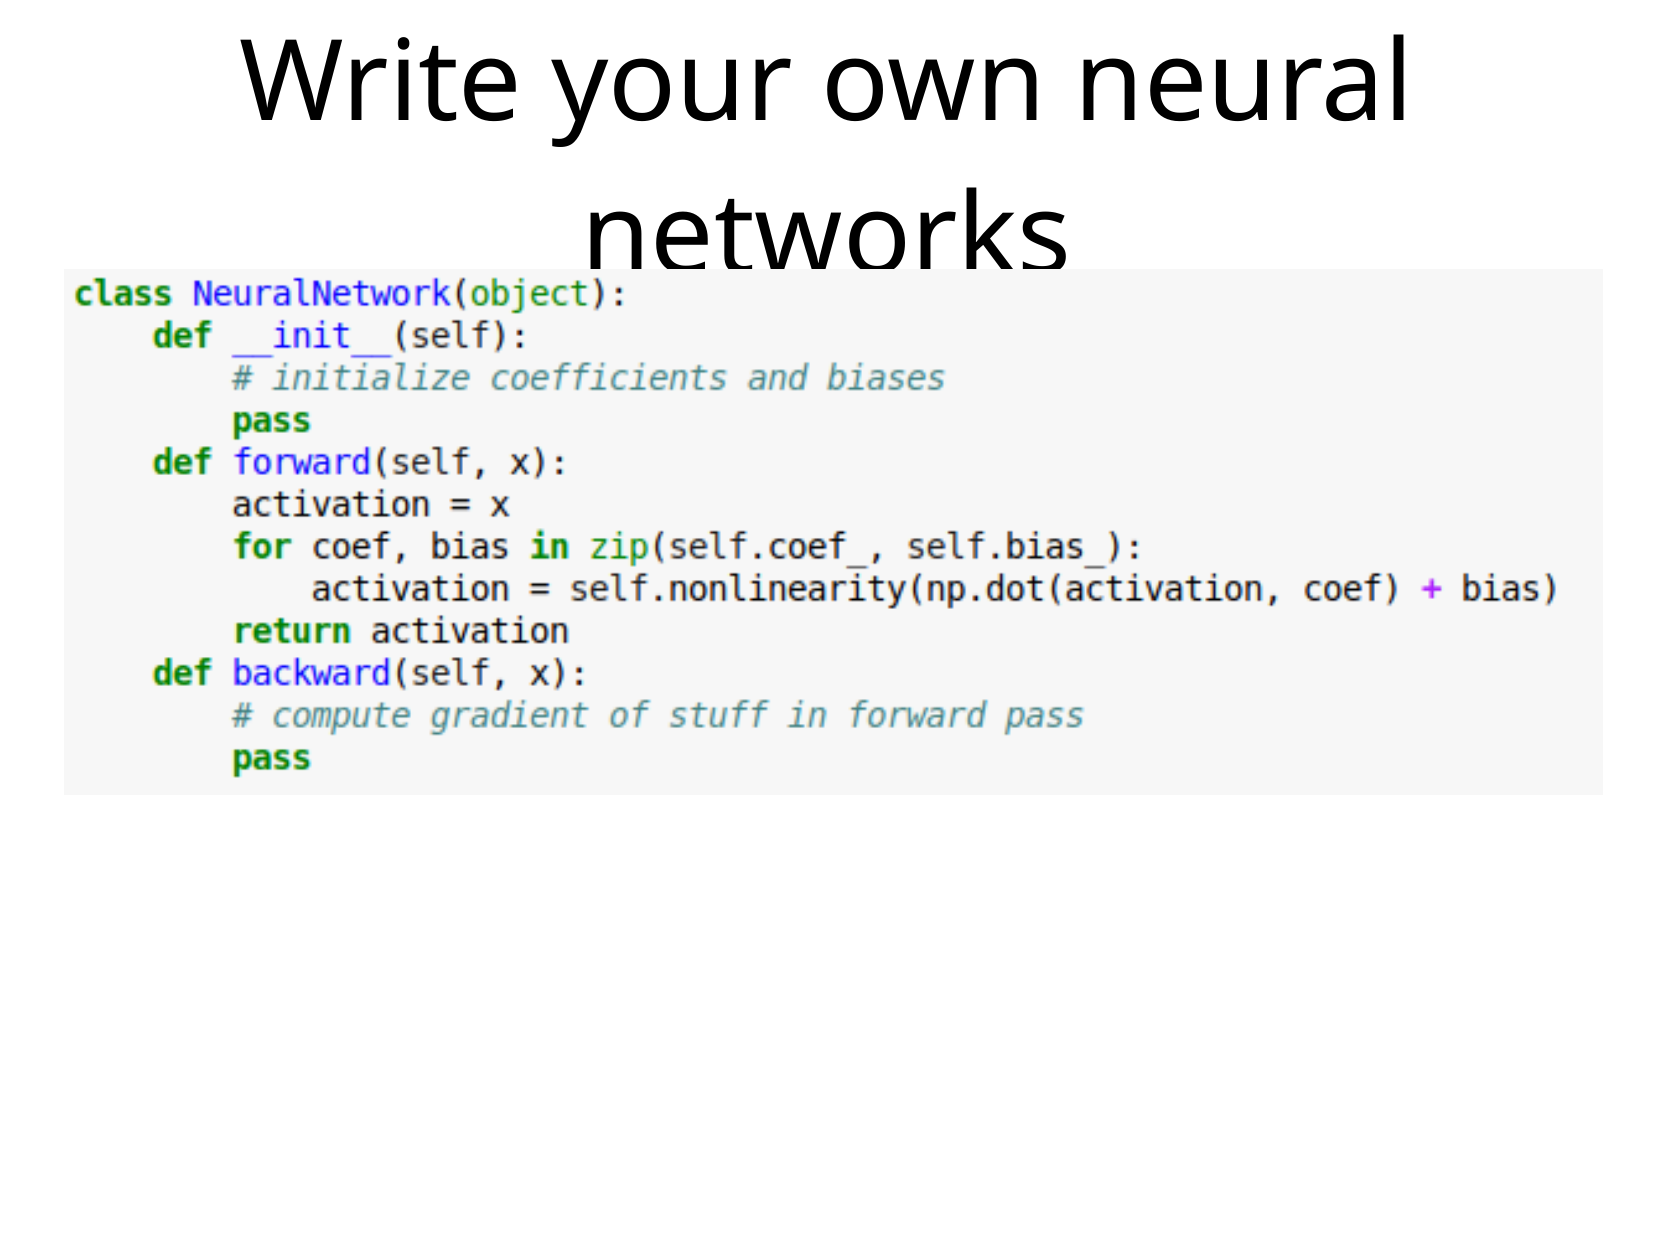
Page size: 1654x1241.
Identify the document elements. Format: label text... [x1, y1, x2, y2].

title Write your own neural networks [82, 49, 1571, 257]
picture [64, 269, 1603, 796]
